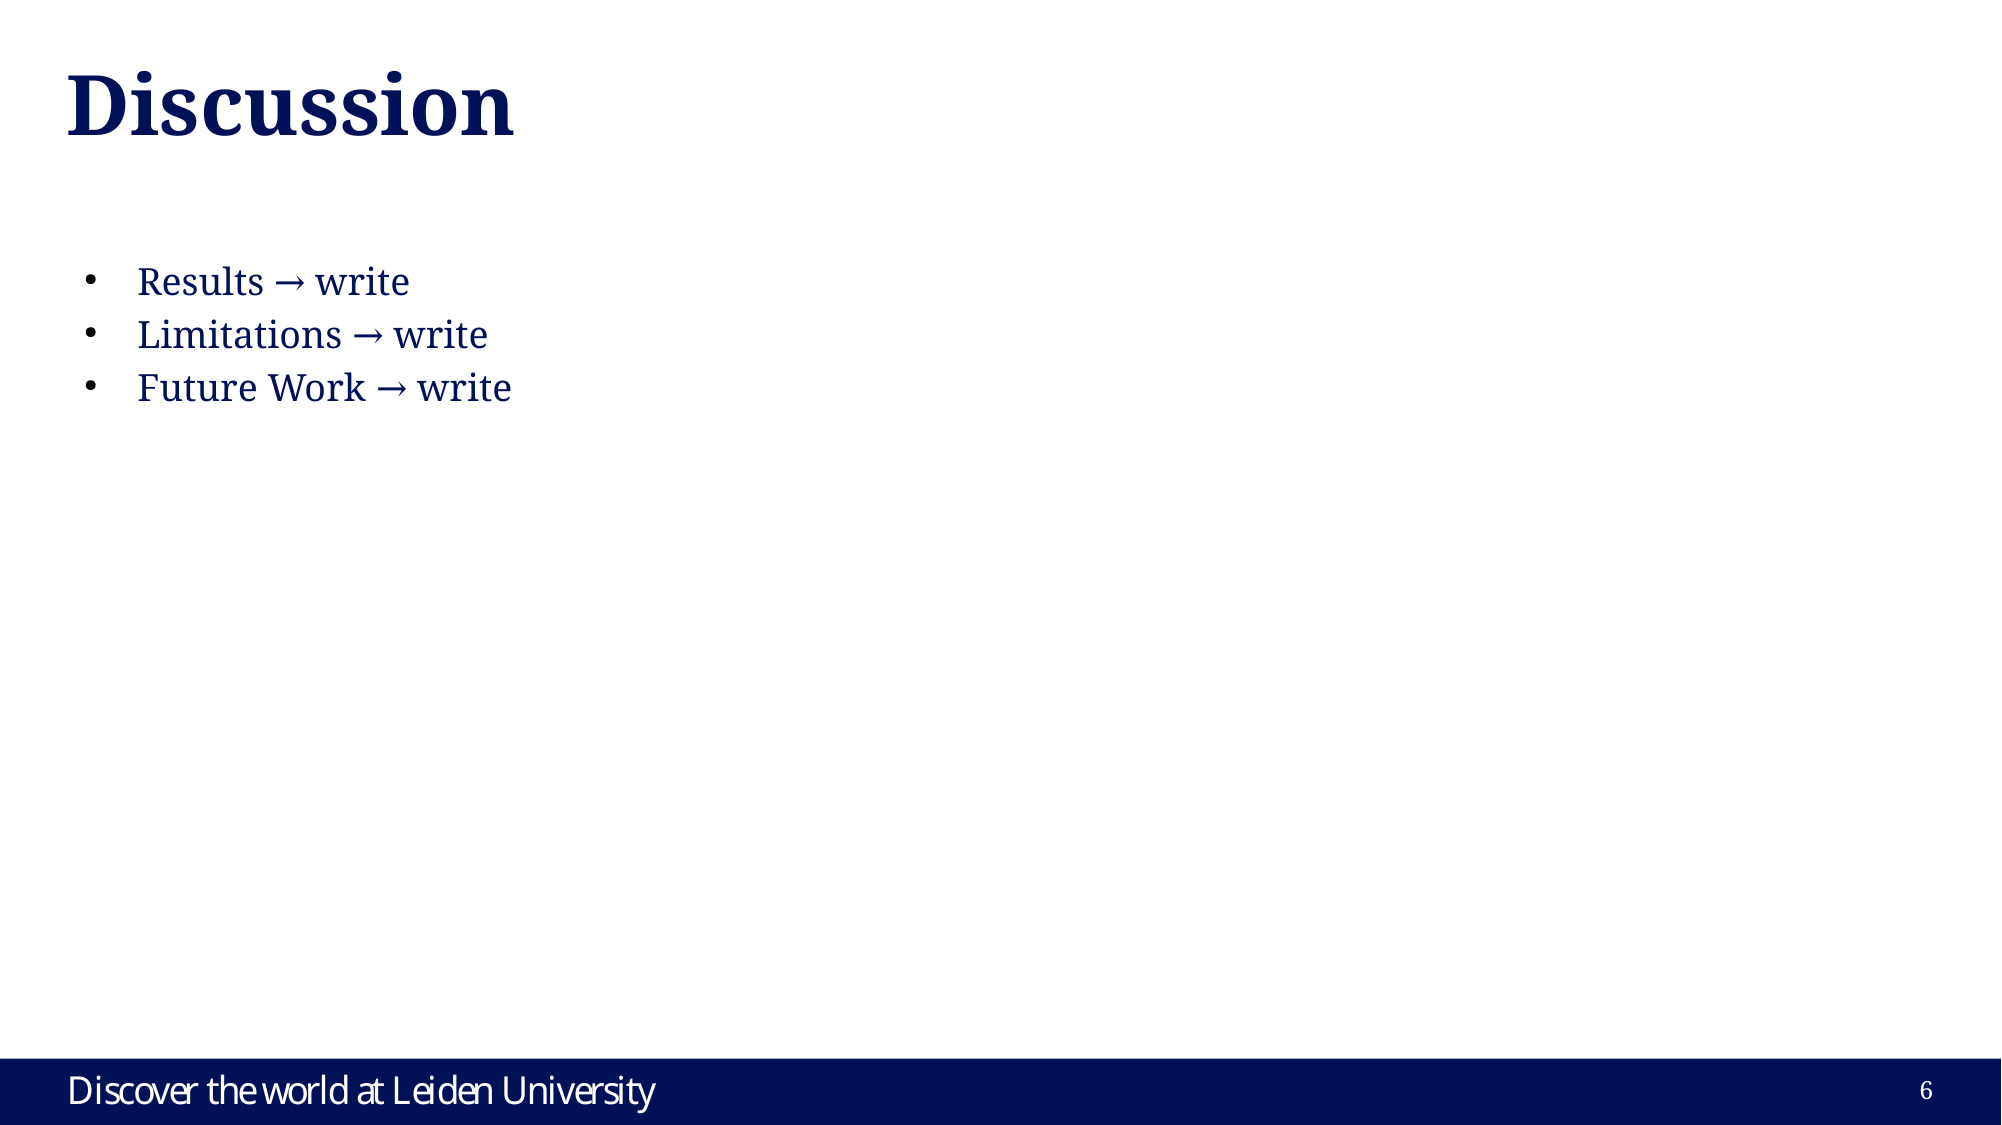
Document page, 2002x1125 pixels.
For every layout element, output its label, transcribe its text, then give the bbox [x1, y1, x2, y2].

list Results → write Limitations → write Future Work → write [66, 205, 1935, 993]
title Discussion [66, 66, 1935, 138]
